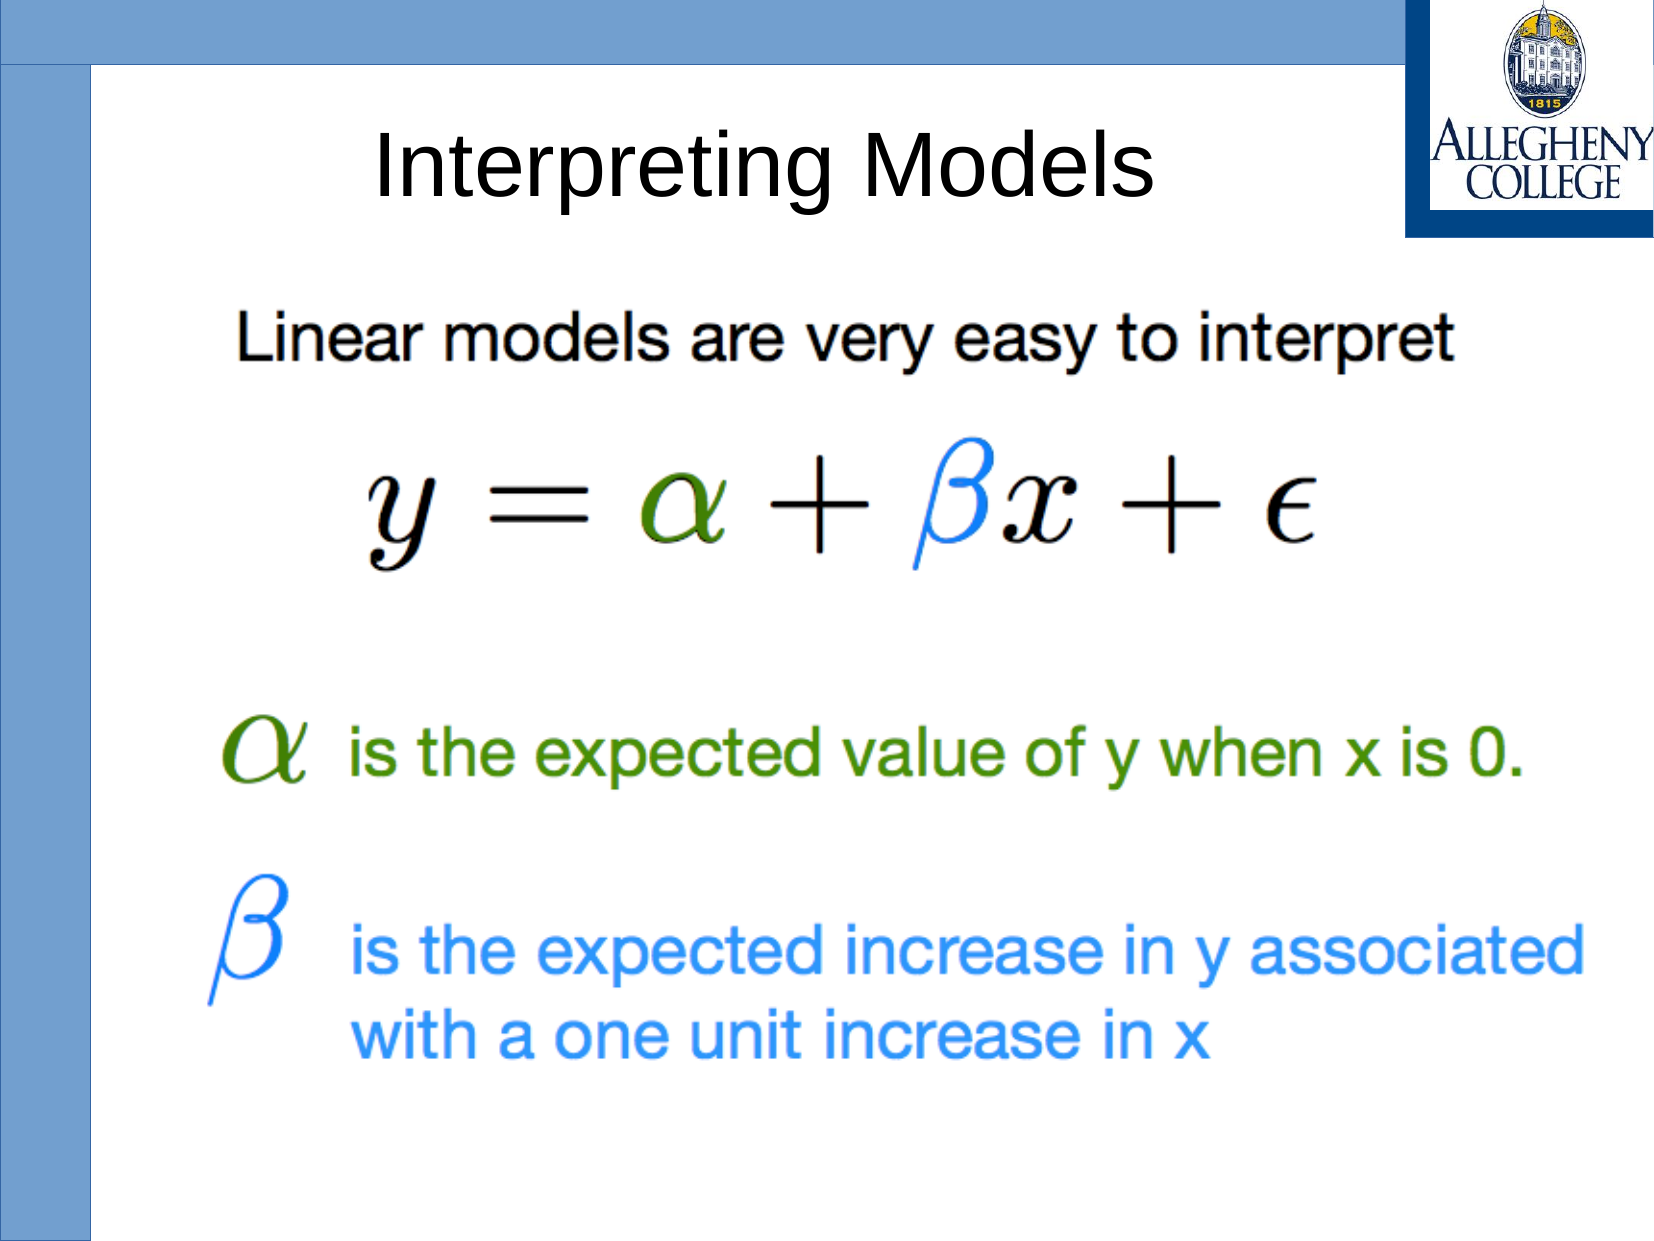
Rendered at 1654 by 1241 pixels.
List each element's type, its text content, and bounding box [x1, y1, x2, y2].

picture [133, 273, 1609, 1084]
title Interpreting Models [118, 65, 1412, 269]
picture [1430, 0, 1654, 210]
text_box [0, 0, 1654, 1241]
